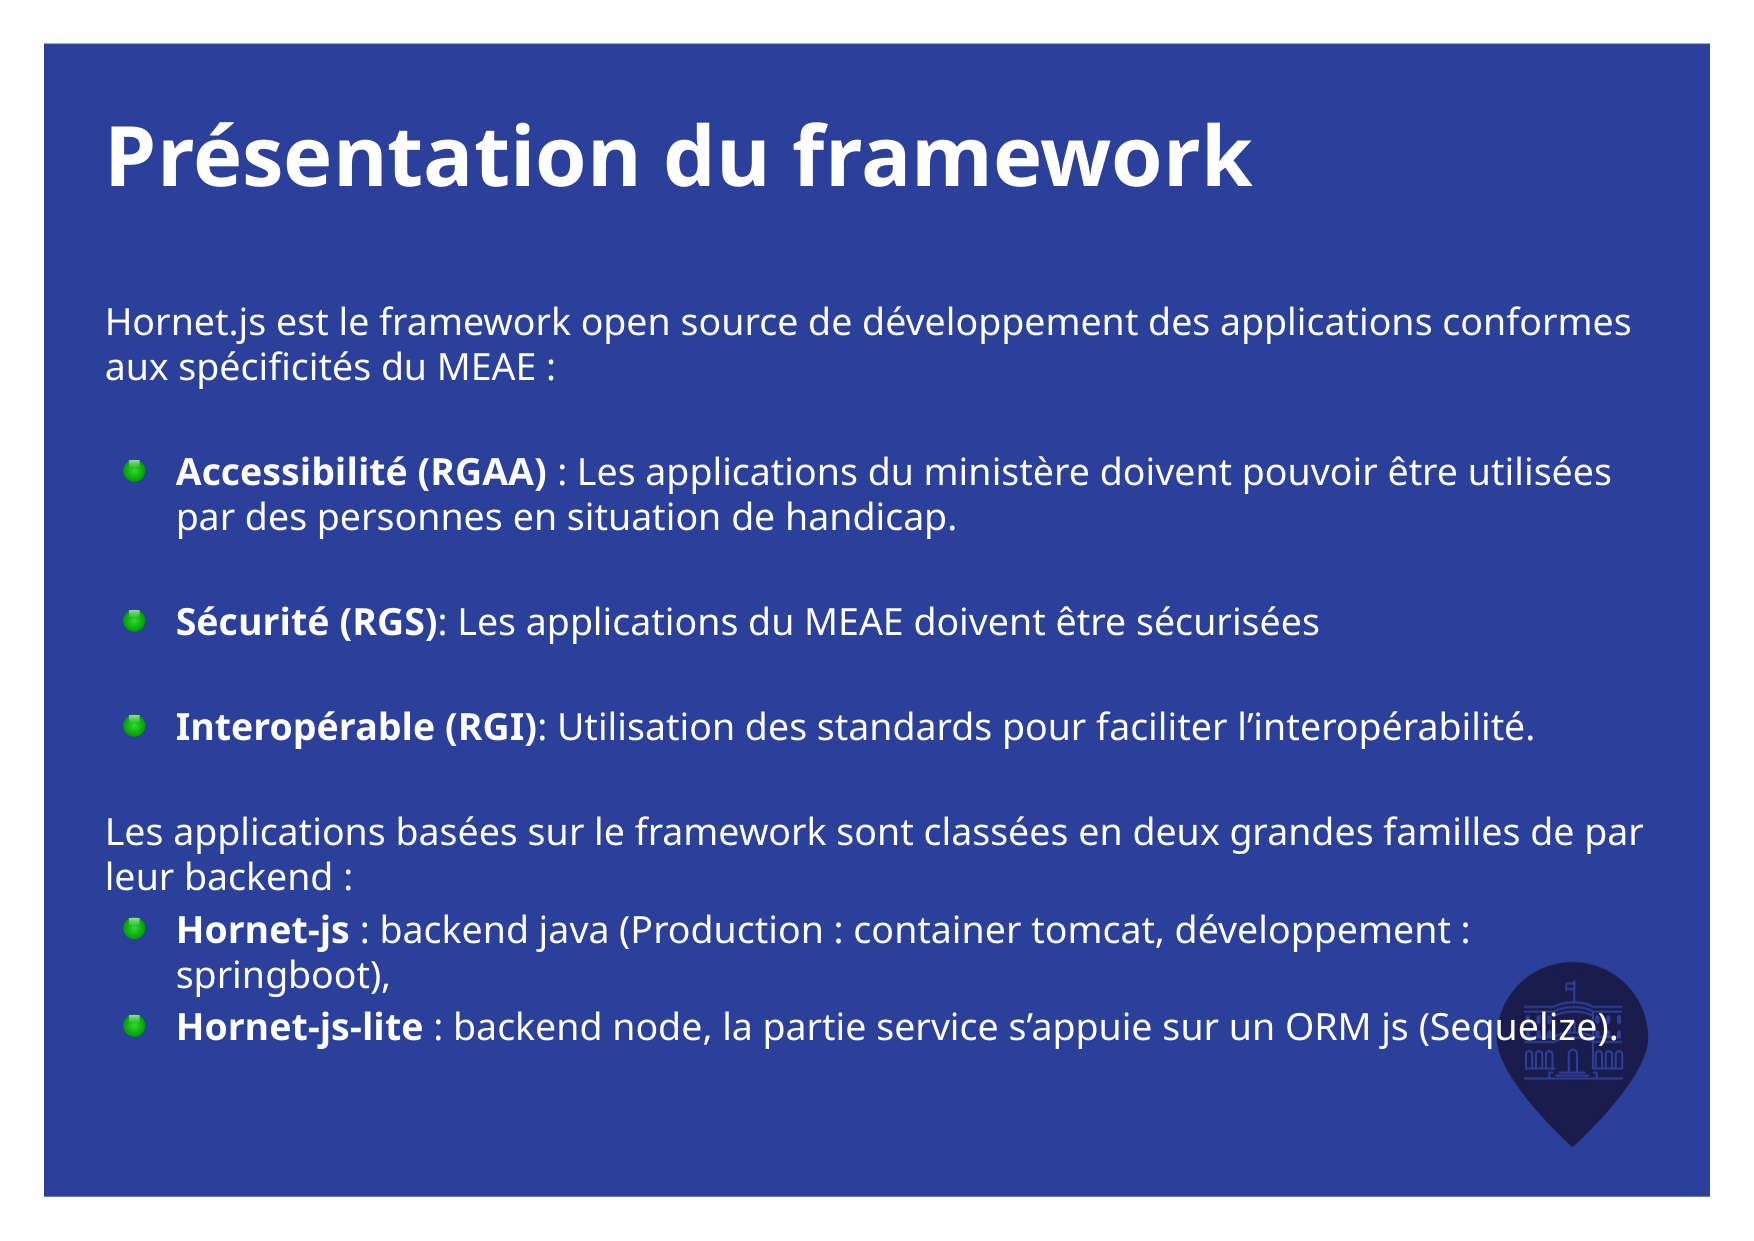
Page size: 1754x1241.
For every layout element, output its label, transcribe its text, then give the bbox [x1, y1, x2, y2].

picture [0, 0, 1754, 1241]
list Hornet.js est le framework open source de développement des applications conformes aux spécificités du MEAE : Accessibilité (RGAA) : Les applications du ministère doivent pouvoir être utilisées par des personnes en situation de handicap. Sécurité (RGS): Les applications du MEAE doivent être sécurisées Interopérable (RGI): Utilisation des standards pour faciliter l’interopérabilité. Les applications basées sur le framework sont classées en deux grandes familles de par leur backend : Hornet-js : backend java (Production : container tomcat, développement : springboot), Hornet-js-lite : backend node, la partie service s’appuie sur un ORM js (Sequelize). [87, 289, 1666, 1156]
title Présentation du framework [87, 49, 1666, 257]
